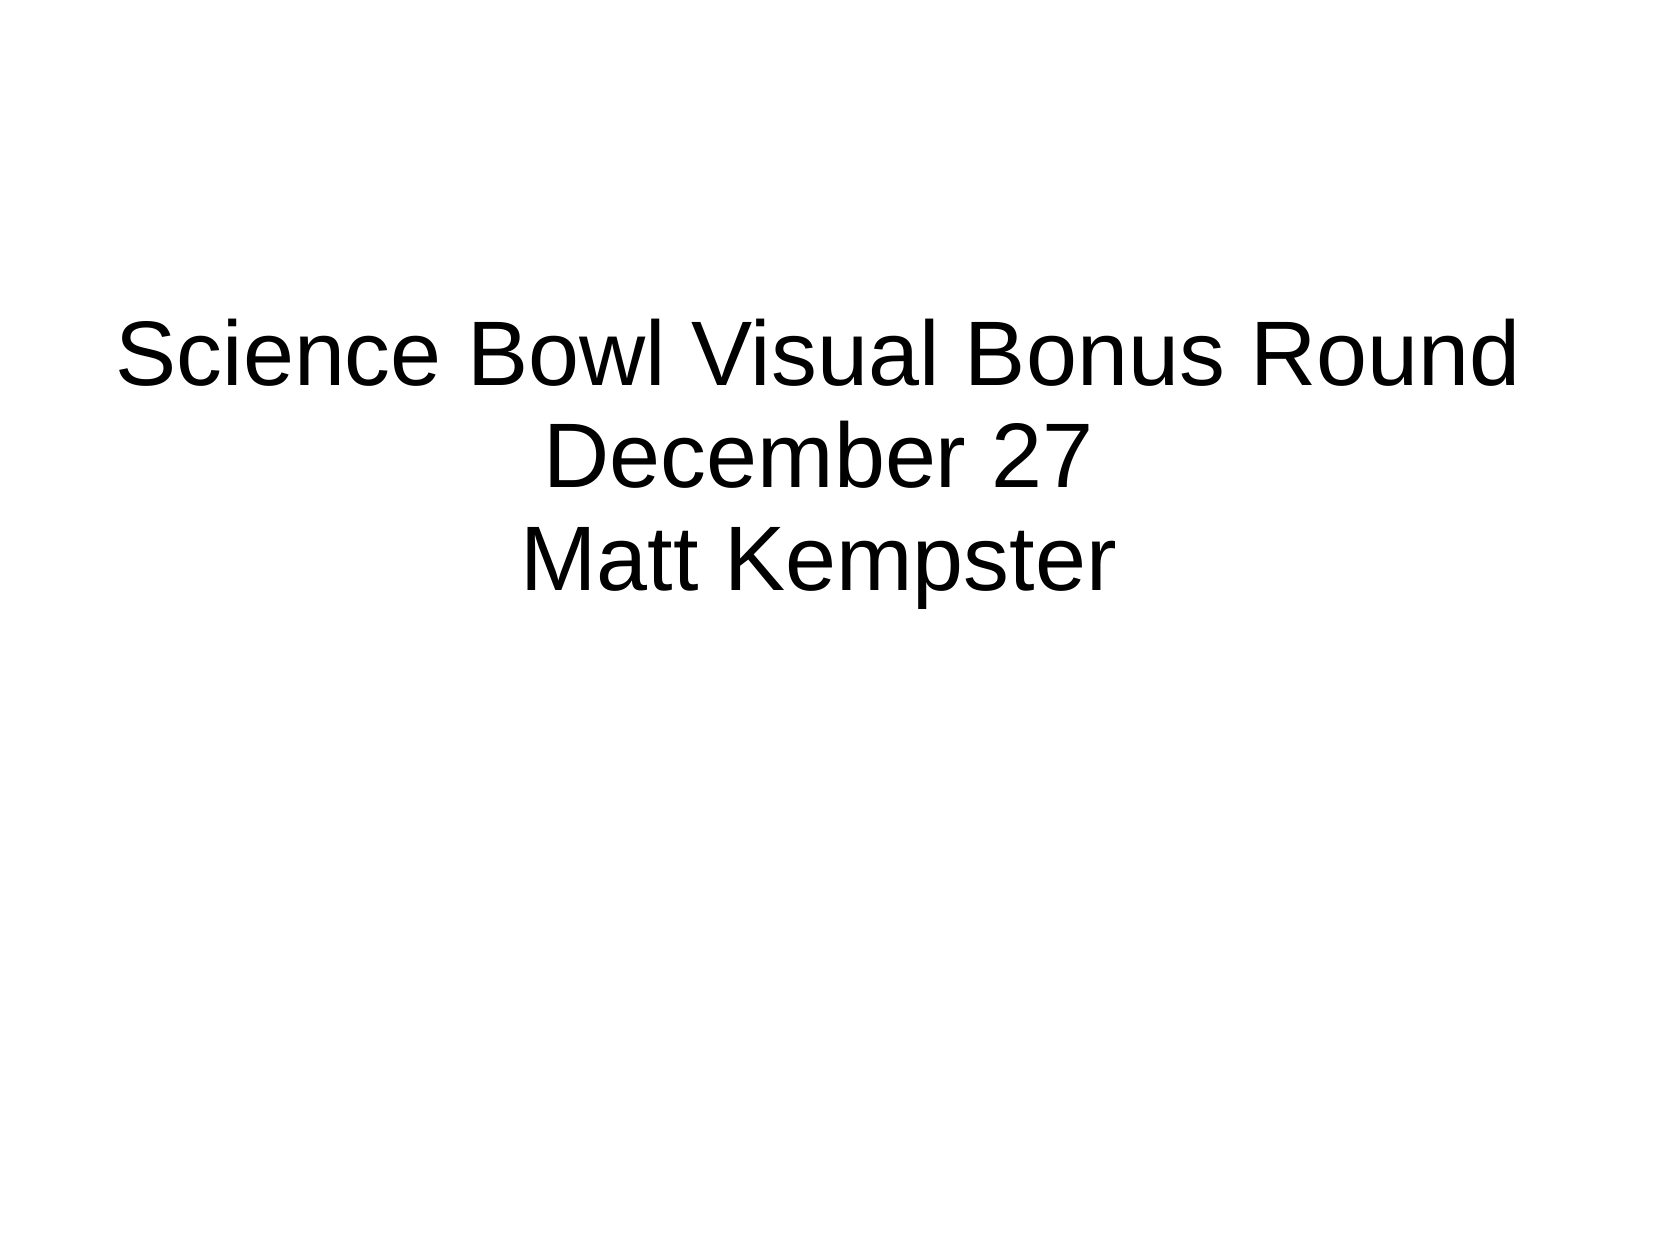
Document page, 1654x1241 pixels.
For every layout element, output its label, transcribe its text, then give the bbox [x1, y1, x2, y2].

title Science Bowl Visual Bonus Round December 27 Matt Kempster [75, 302, 1564, 713]
